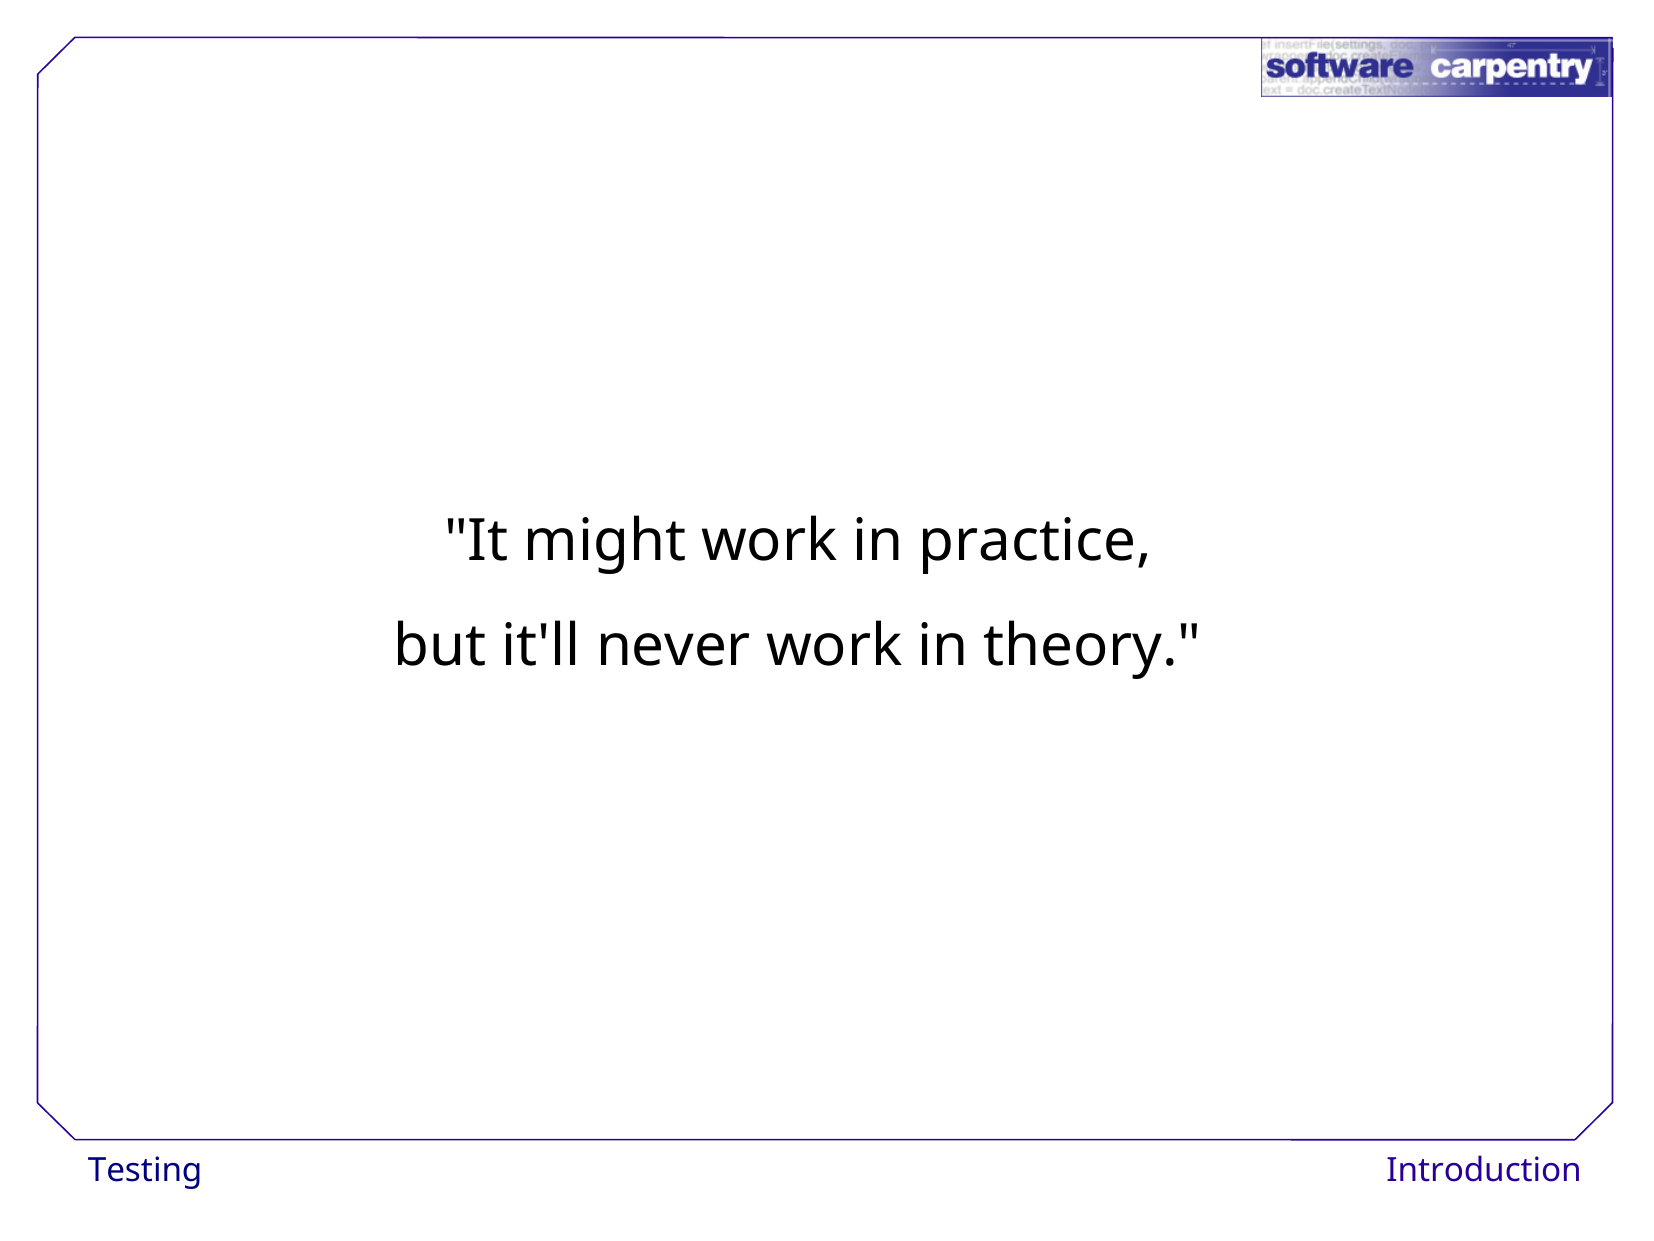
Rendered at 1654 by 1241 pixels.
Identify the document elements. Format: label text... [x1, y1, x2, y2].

text_box "It might work in practice, but it'll never work in theory." [304, 459, 1292, 685]
picture [1261, 39, 1613, 97]
